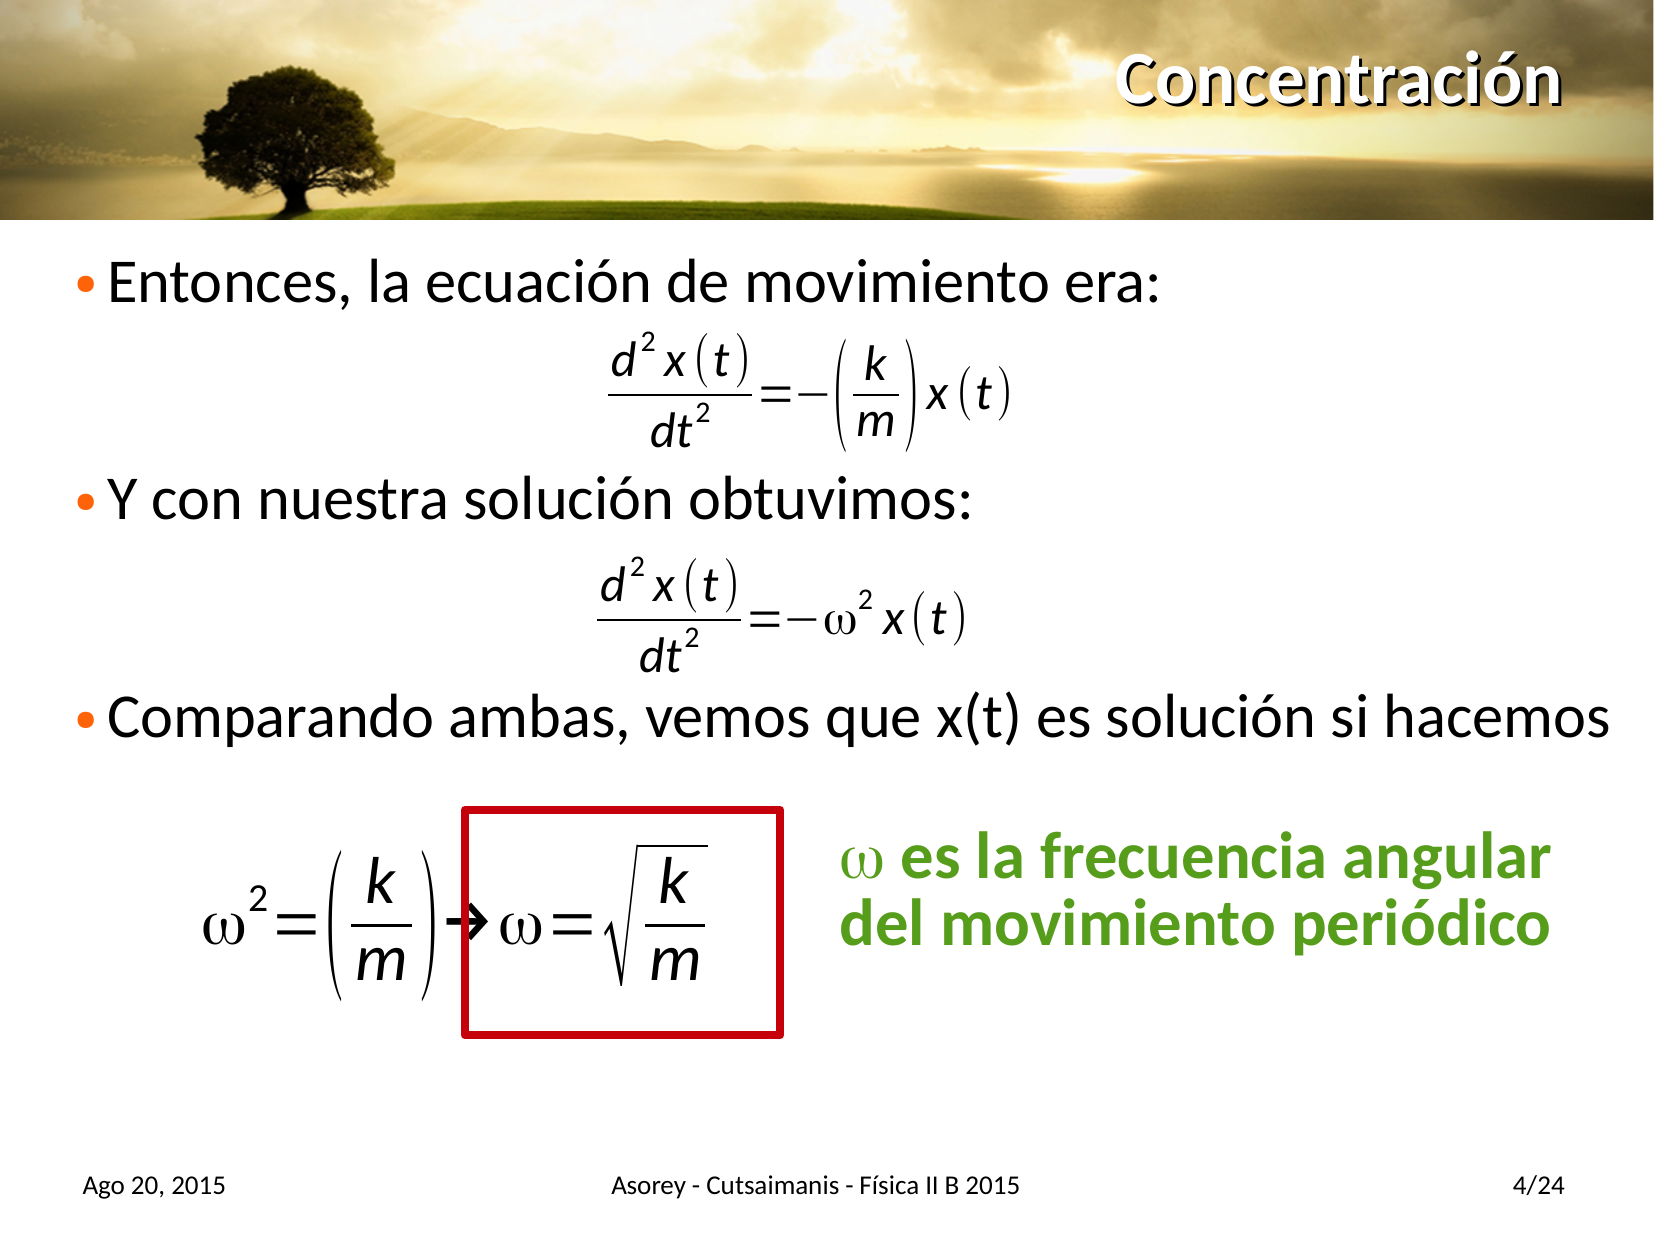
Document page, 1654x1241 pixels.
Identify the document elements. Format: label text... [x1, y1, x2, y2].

picture [0, 0, 1654, 220]
chart [589, 555, 976, 685]
chart [469, 841, 715, 1006]
list Entonces, la ecuación de movimiento era: Y con nuestra solución obtuvimos: Comparando ambas, vemos que x(t) es solución si hacemos [45, 255, 1621, 1156]
chart [600, 330, 1020, 460]
text_box w es la frecuencia angular del movimiento periódico [825, 821, 1591, 991]
chart [195, 841, 461, 1006]
title Concentración [75, 19, 1564, 151]
